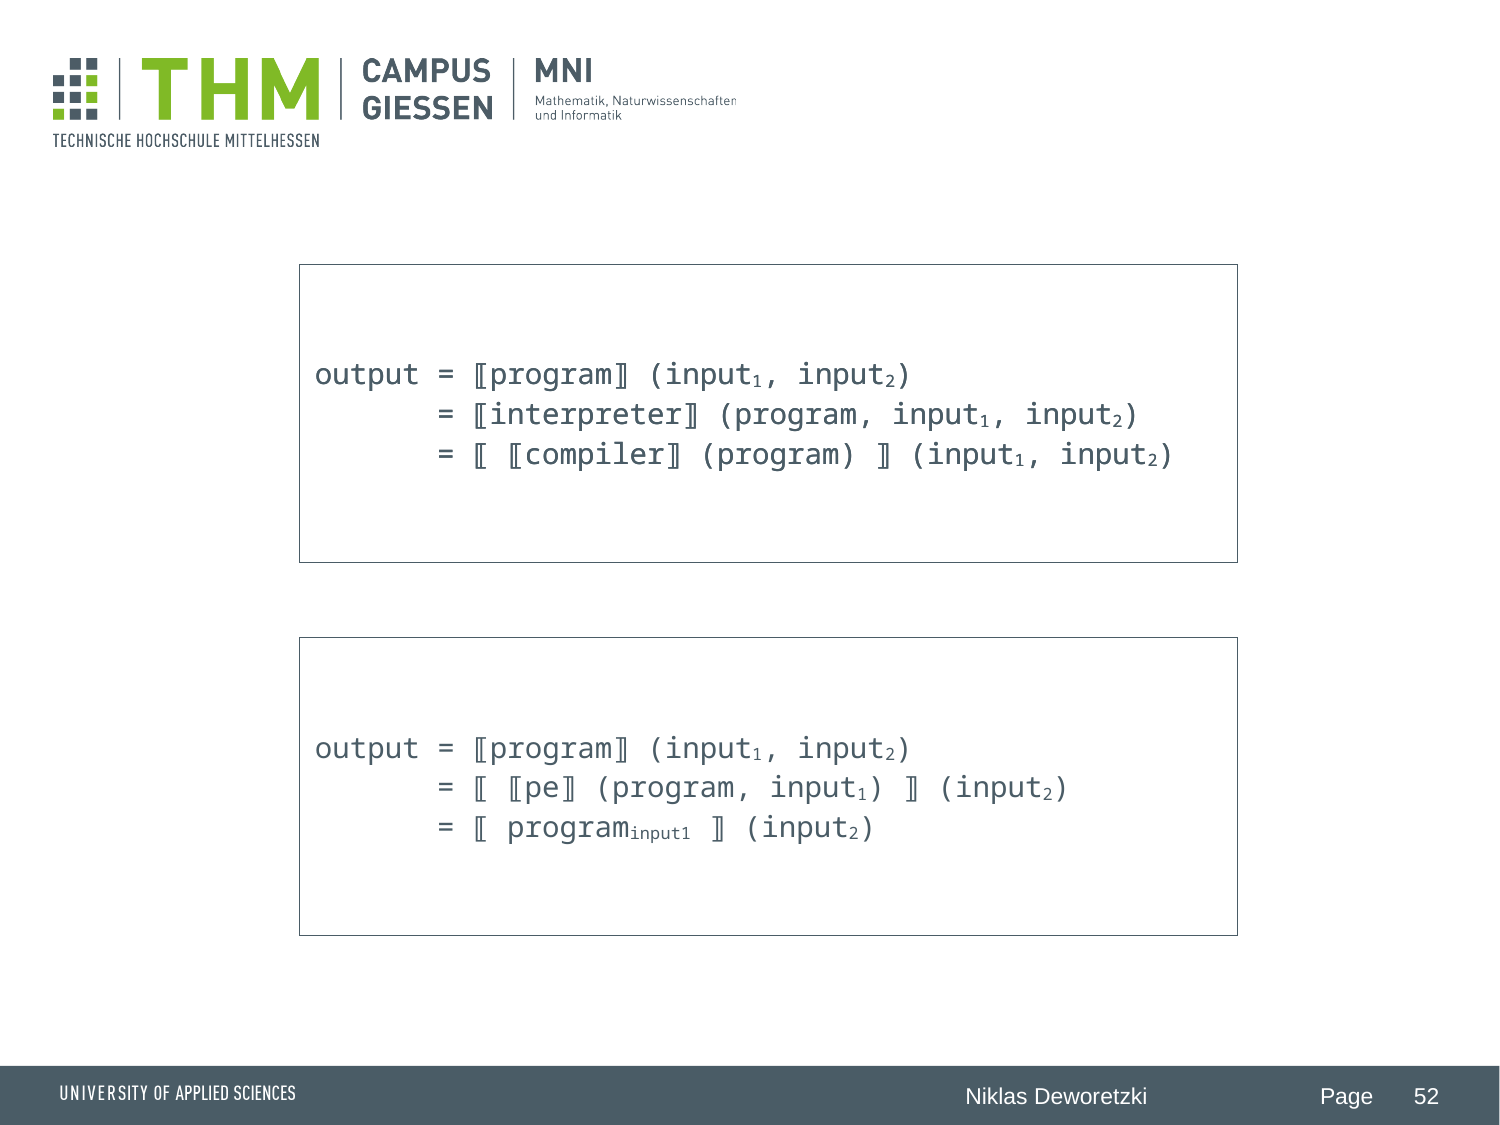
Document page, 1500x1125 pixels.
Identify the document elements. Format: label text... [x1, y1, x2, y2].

slide_number <number> [1376, 1073, 1455, 1118]
text_box output = ⟦program⟧ (input1, input2) = ⟦interpreter⟧ (program, input1, input2) = ⟦ ⟦compiler⟧ (program) ⟧ (input1, input2) [299, 264, 1238, 563]
text_box output = ⟦program⟧ (input1, input2) = ⟦ ⟦pe⟧ (program, input1) ⟧ (input2) = ⟦ programinput1 ⟧ (input2) [299, 637, 1238, 936]
picture [53, 58, 736, 147]
picture [59, 1082, 296, 1104]
